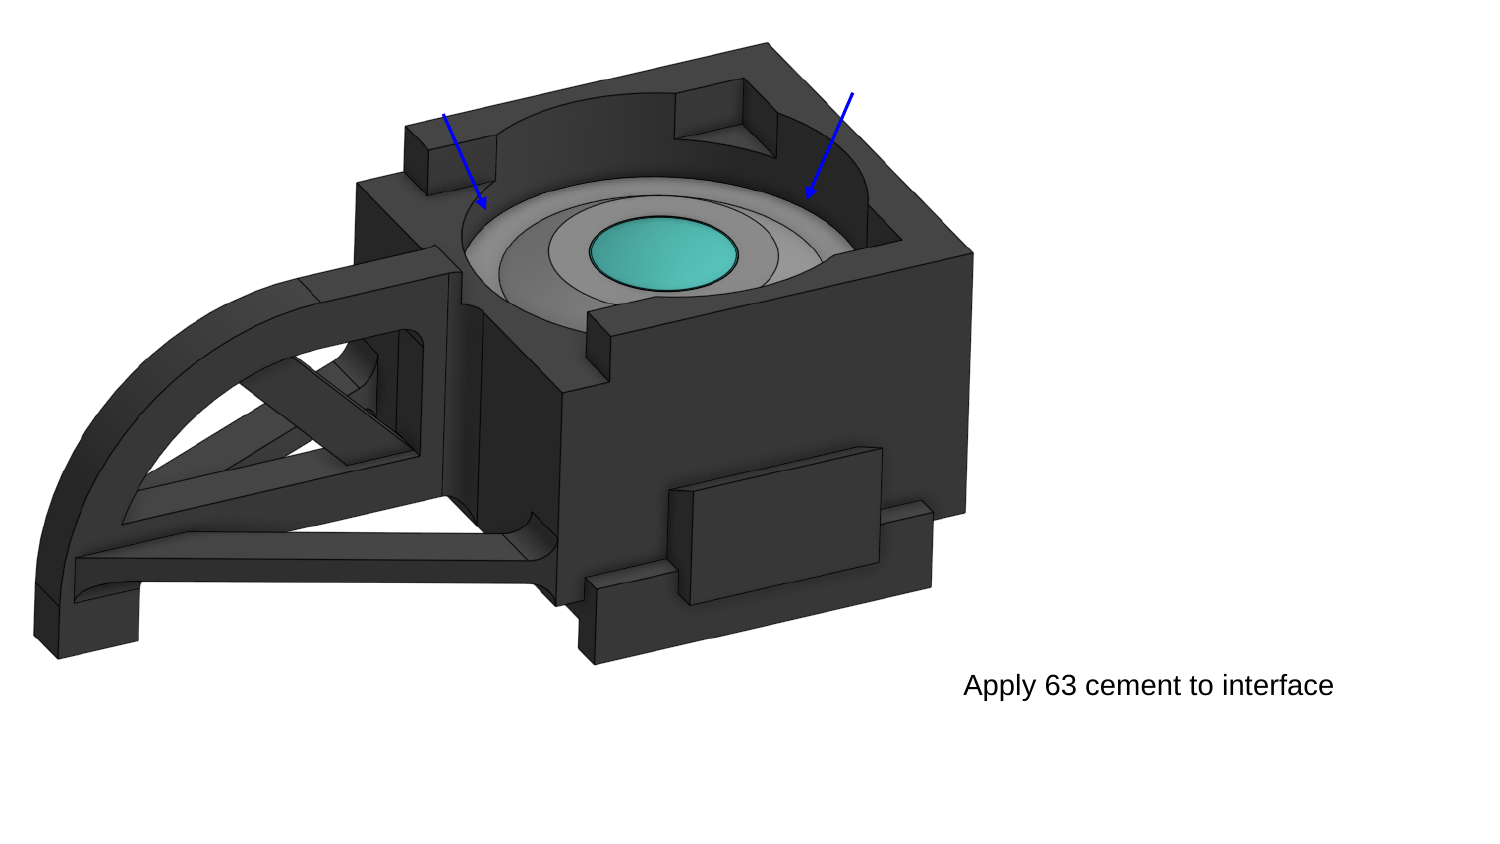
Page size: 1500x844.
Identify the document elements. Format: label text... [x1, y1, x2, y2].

text_box Apply 63 cement to interface [948, 651, 1437, 717]
picture [24, 24, 1000, 694]
